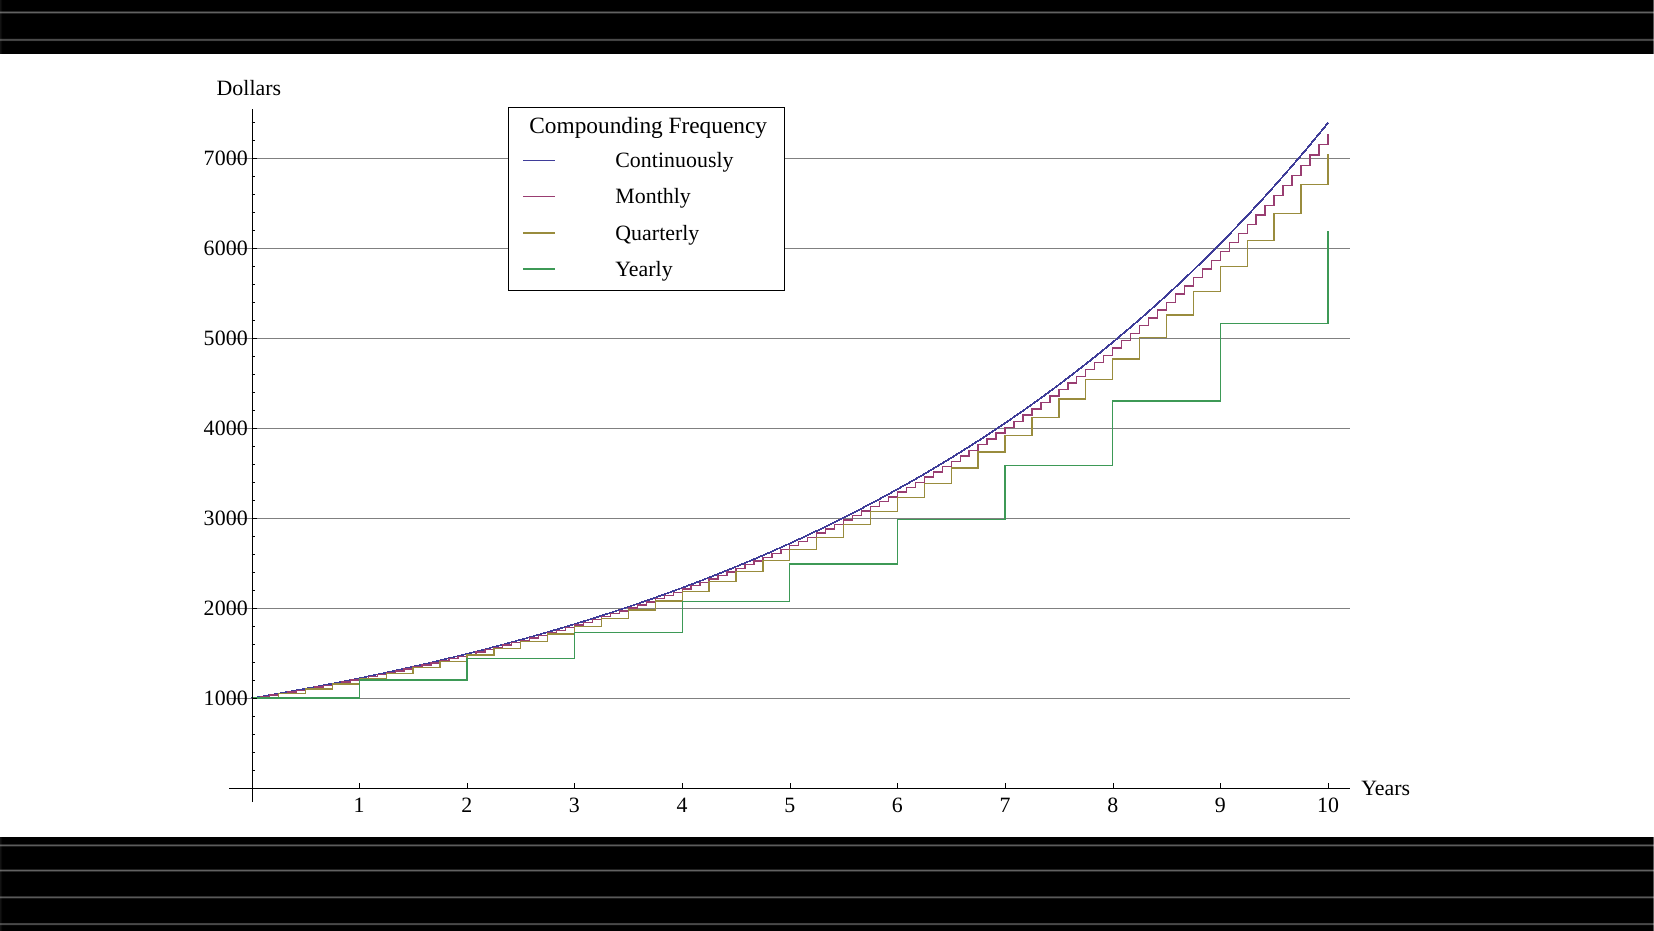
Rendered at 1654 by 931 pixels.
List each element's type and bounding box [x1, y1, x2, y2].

picture [190, 65, 1426, 834]
picture [0, 837, 1654, 931]
picture [0, 0, 1654, 54]
